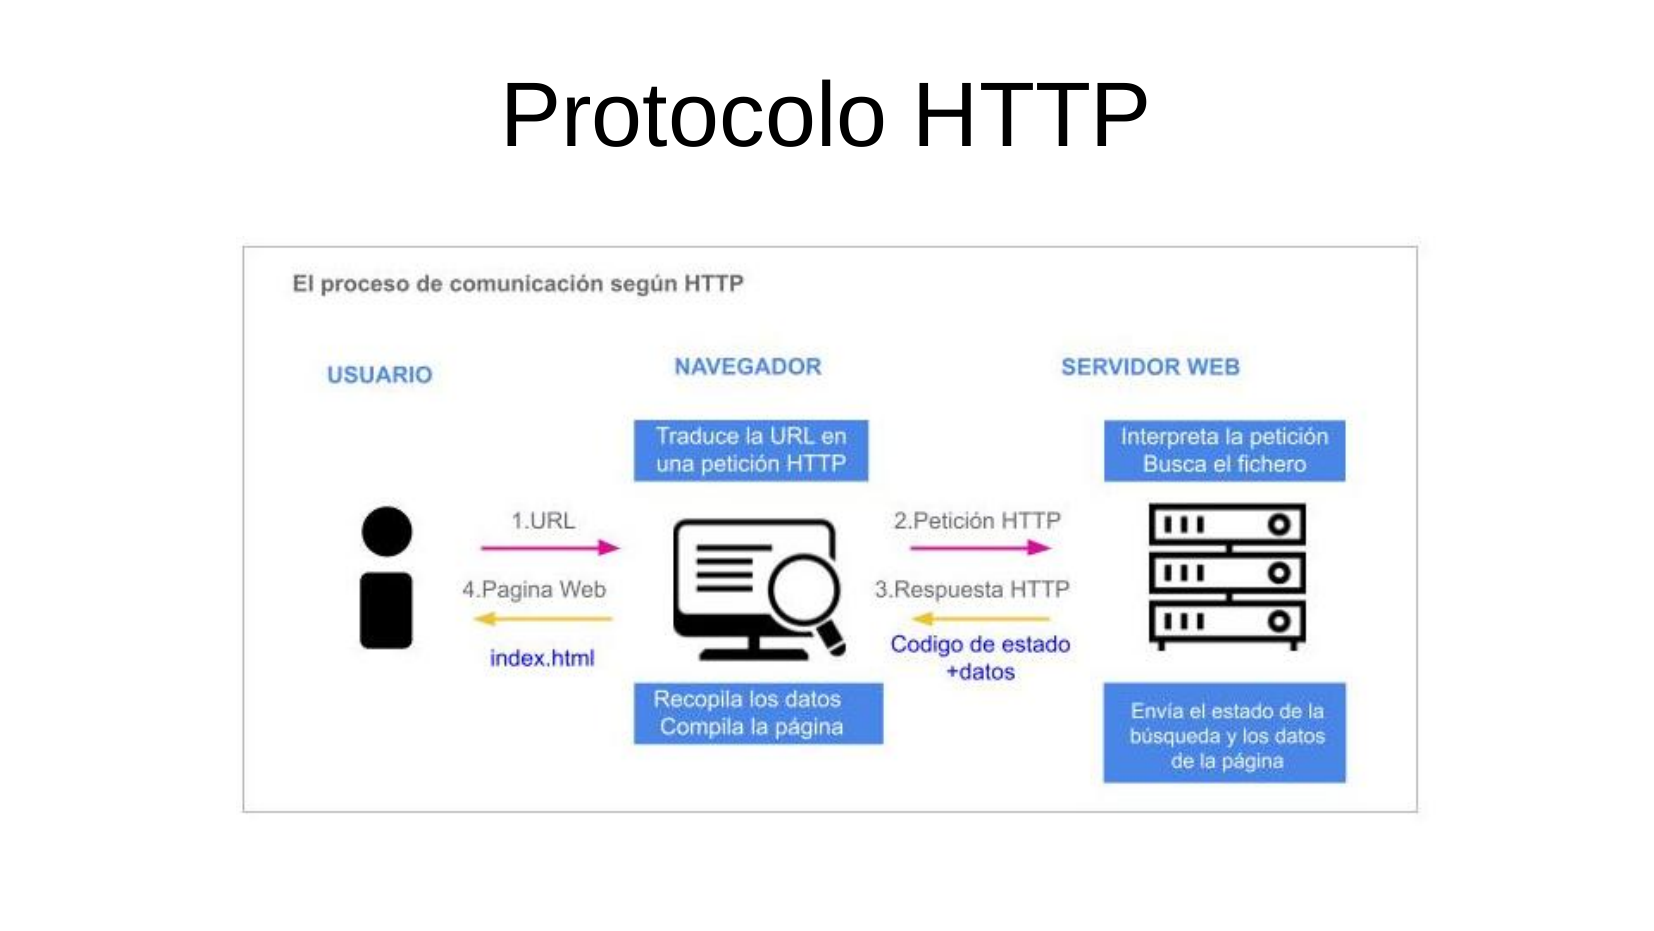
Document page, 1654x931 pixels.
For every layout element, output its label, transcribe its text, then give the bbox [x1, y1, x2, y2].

title Protocolo HTTP [82, 37, 1571, 193]
picture [236, 236, 1439, 827]
